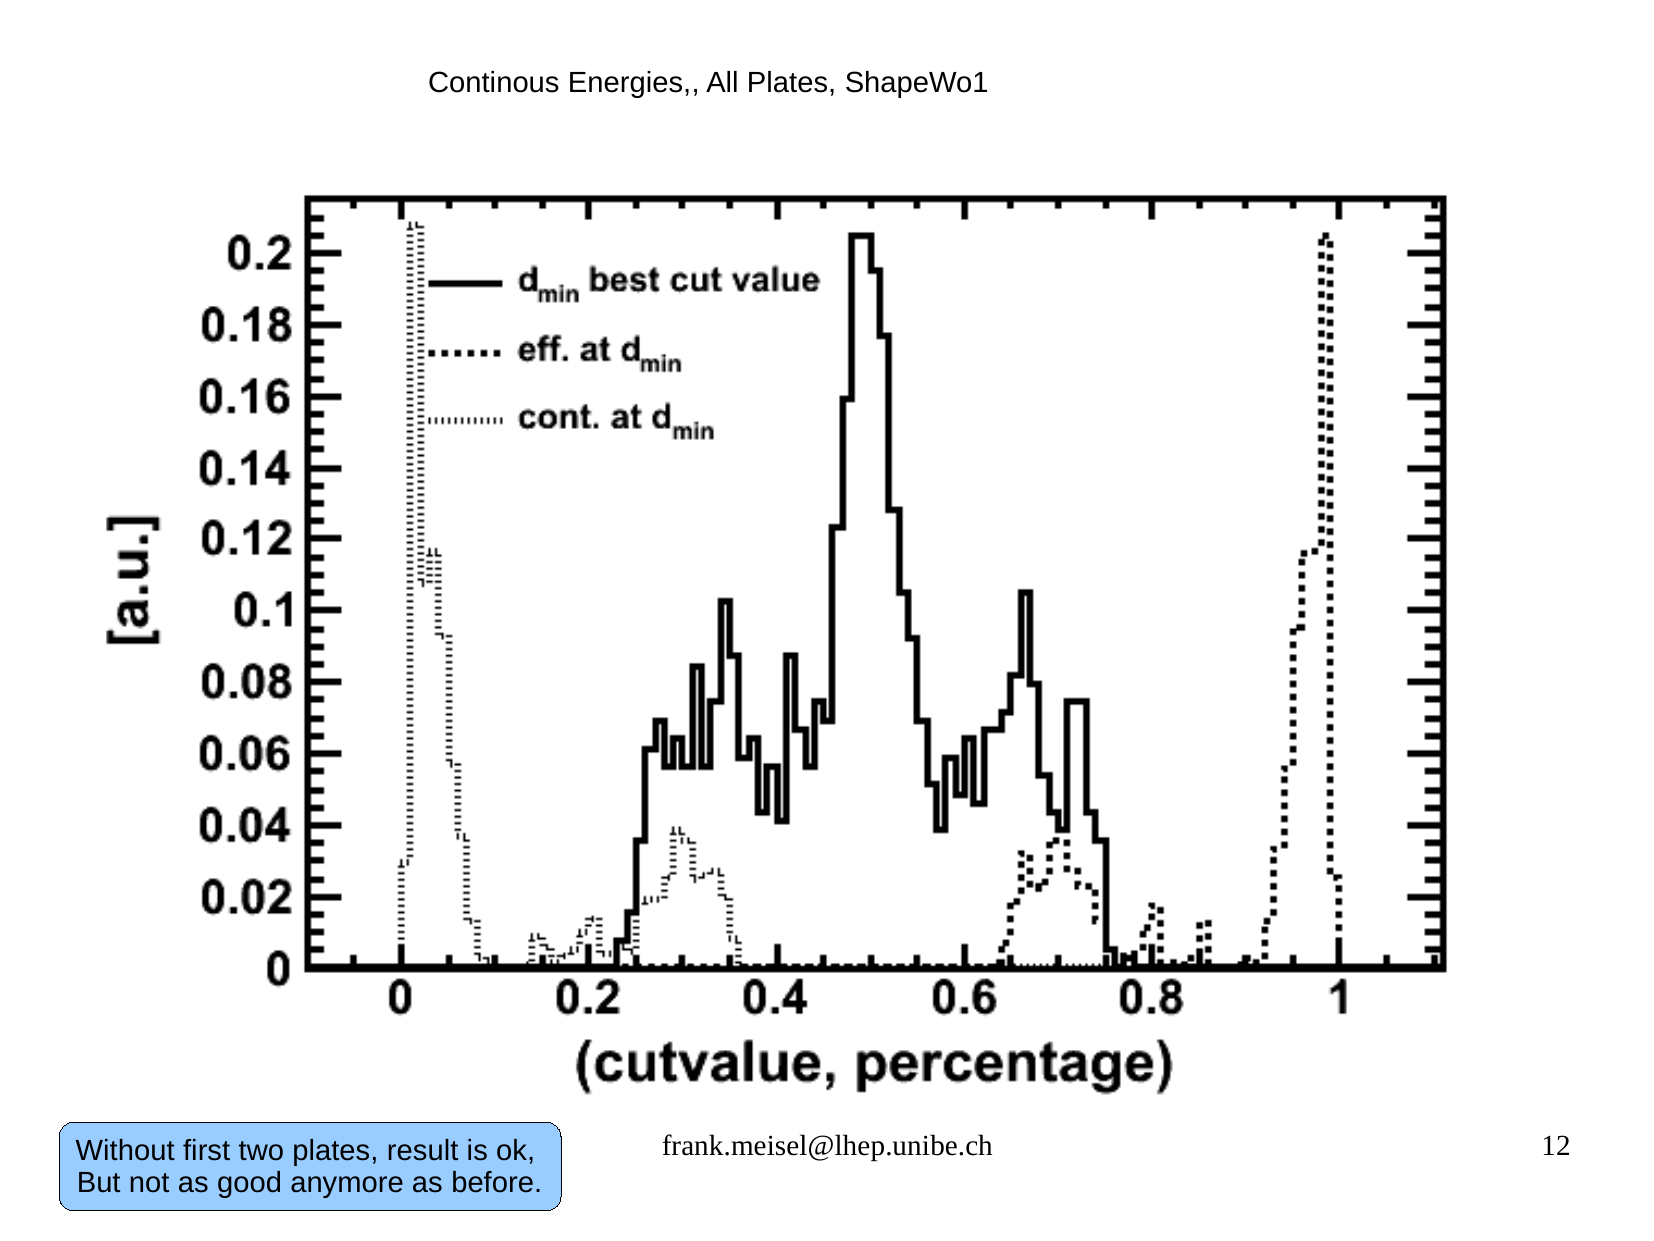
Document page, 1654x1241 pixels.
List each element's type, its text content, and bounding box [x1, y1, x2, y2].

text_box Continous Energies,, All Plates, ShapeWo1 [413, 59, 1506, 107]
text_box Without first two plates, result is ok, But not as good anymore as before. [59, 1122, 562, 1211]
picture [81, 96, 1595, 1123]
title All Energies, All Shapes, All Plates [82, 49, 1571, 96]
